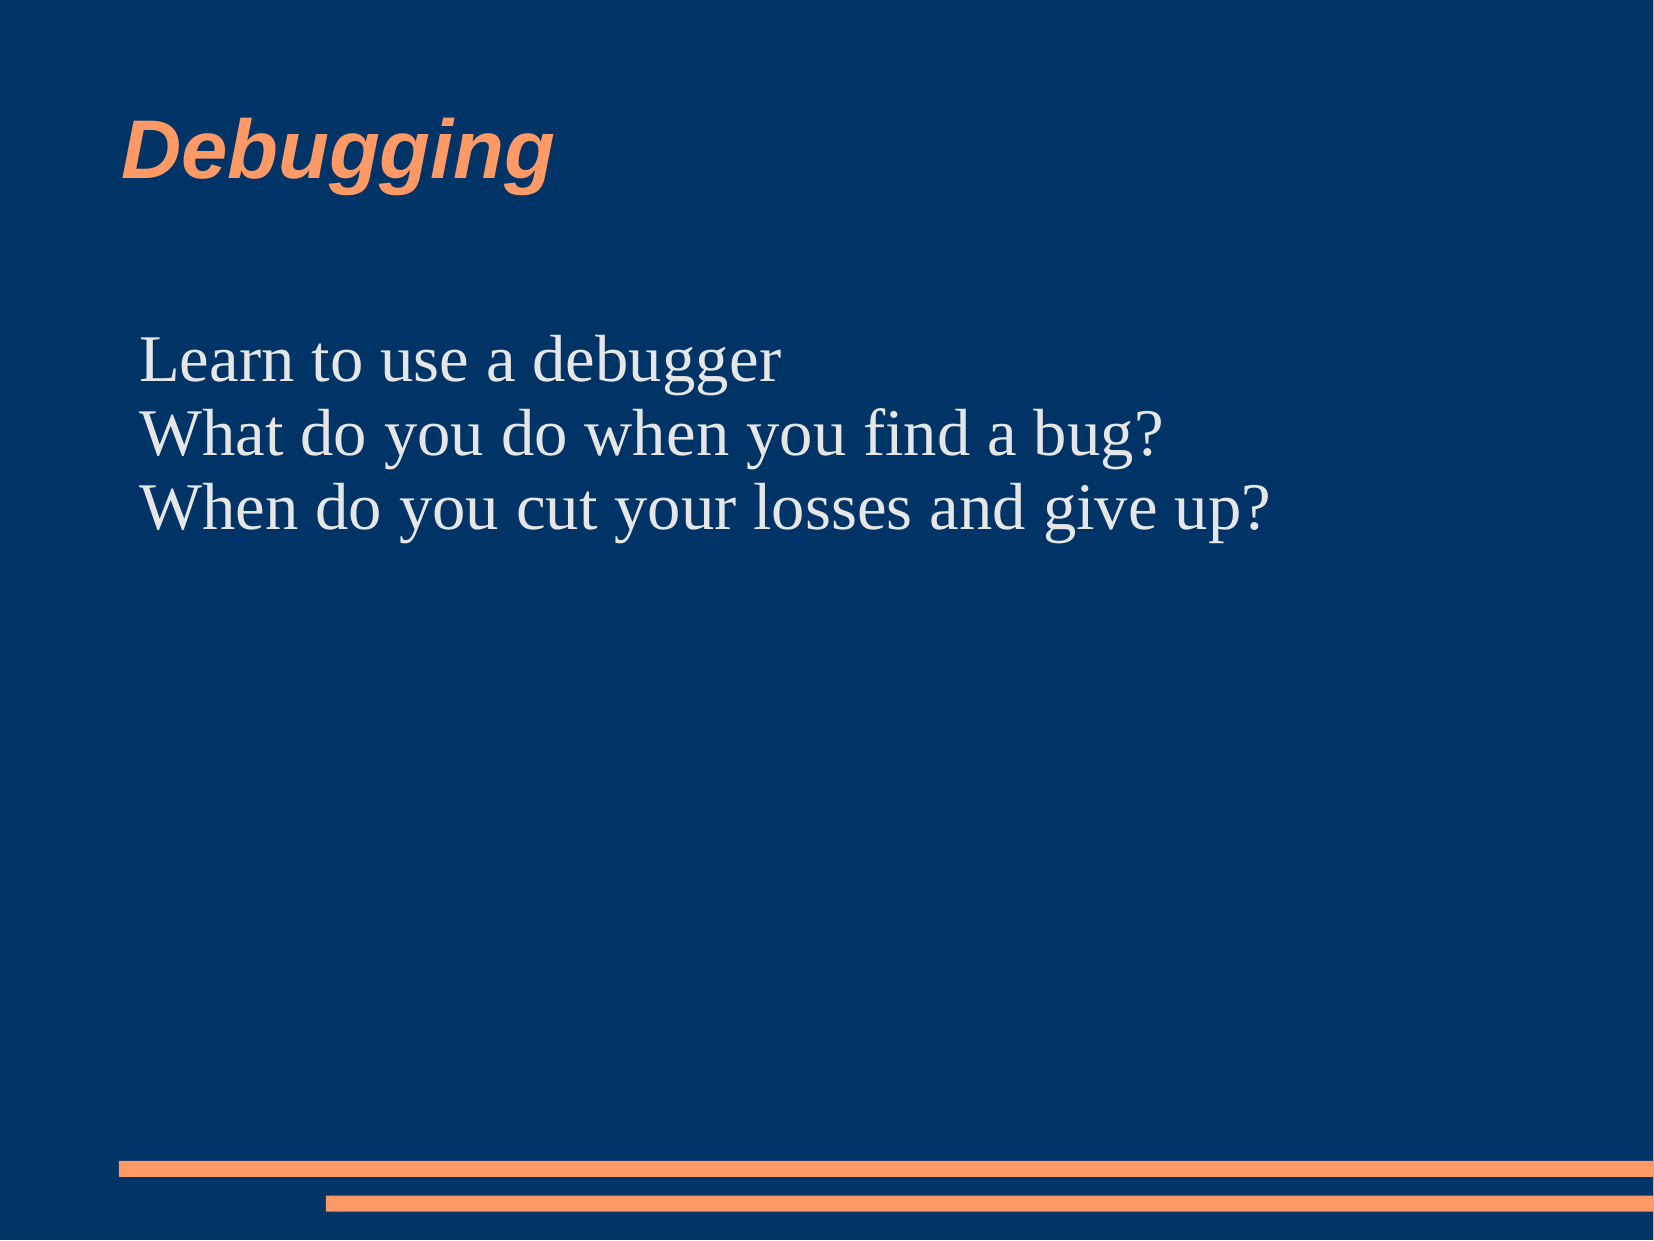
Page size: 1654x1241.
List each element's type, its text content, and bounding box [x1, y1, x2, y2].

list Learn to use a debugger What do you do when you find a bug? When do you cut your losses and give up? [121, 322, 1561, 1118]
title Debugging [121, 53, 1534, 247]
